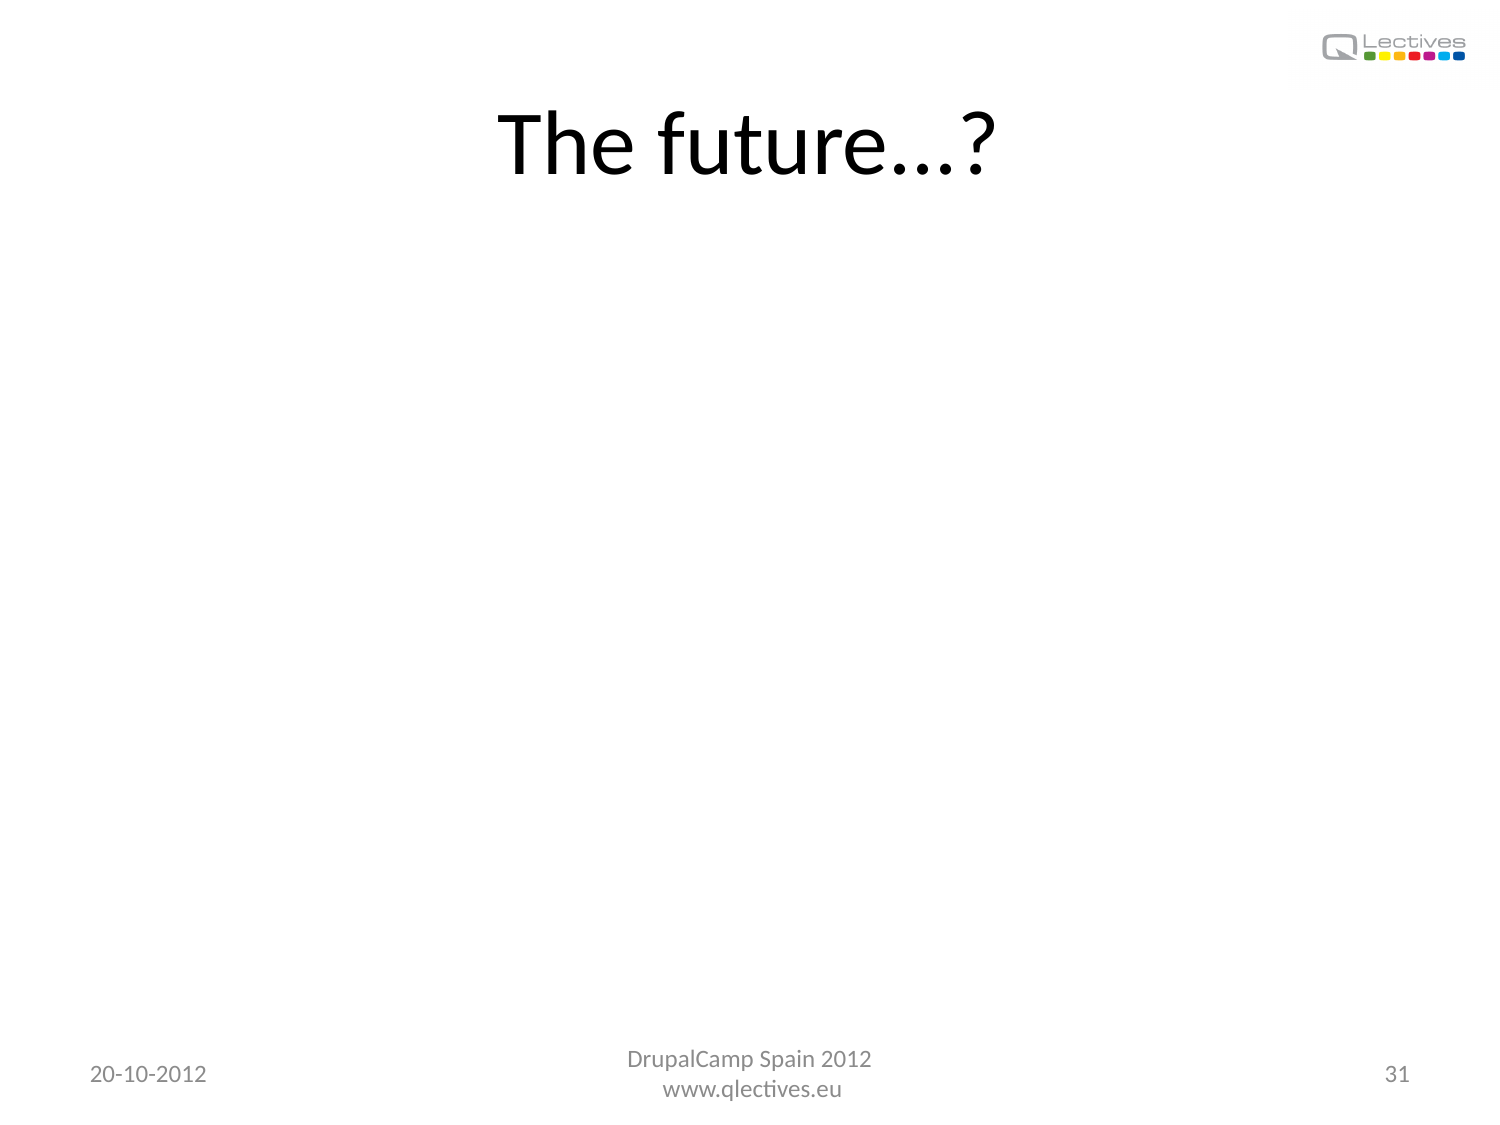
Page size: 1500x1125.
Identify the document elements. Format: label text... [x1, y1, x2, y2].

text_box The future...? [74, 44, 1425, 233]
text_box 20-10-2012 [74, 1042, 425, 1103]
text_box <number> [1074, 1042, 1425, 1103]
picture [1288, 9, 1500, 90]
text_box DrupalCamp Spain 2012 www.qlectives.eu [512, 1042, 988, 1103]
